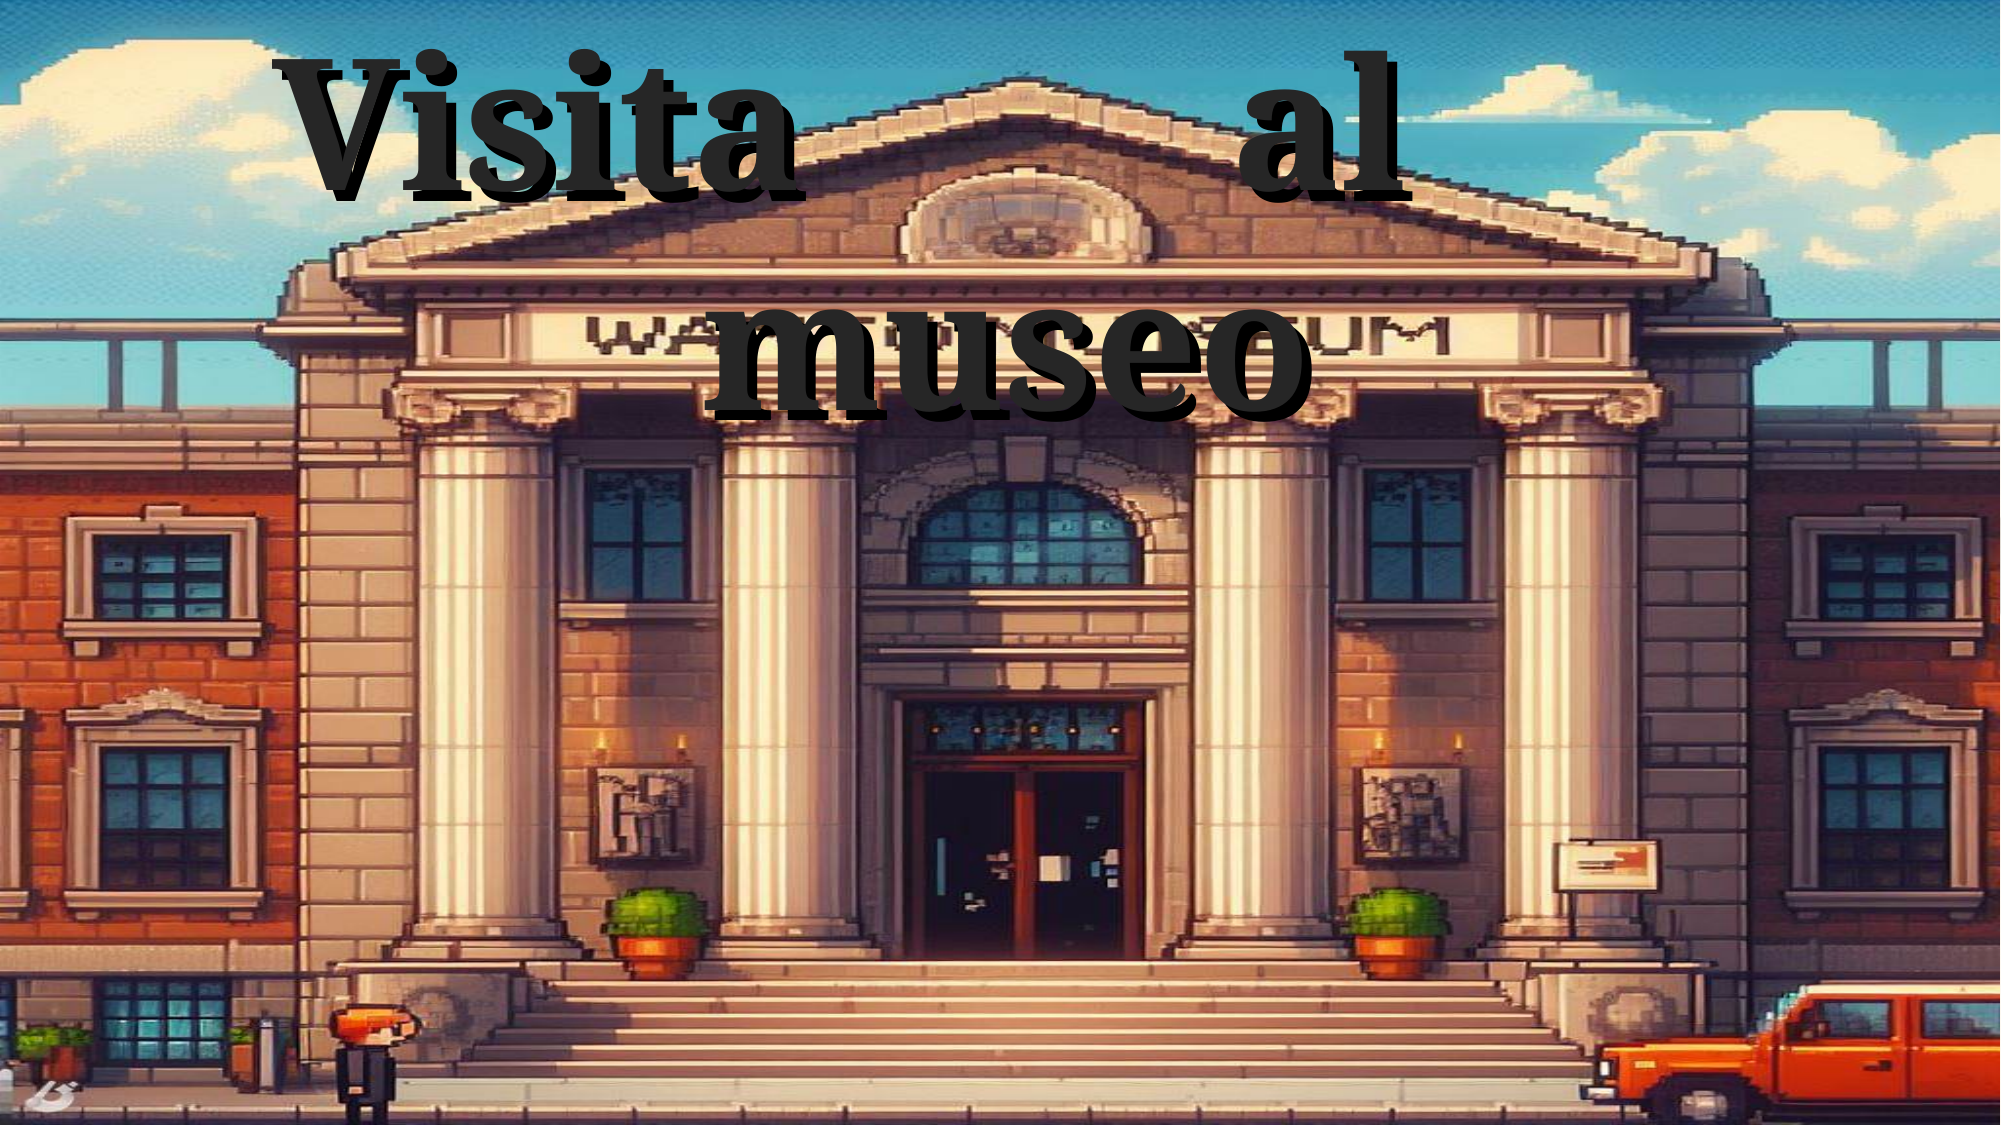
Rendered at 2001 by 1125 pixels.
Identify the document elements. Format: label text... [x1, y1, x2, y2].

picture [0, 0, 2000, 1125]
text_box Visita al museo [13, 0, 2000, 455]
